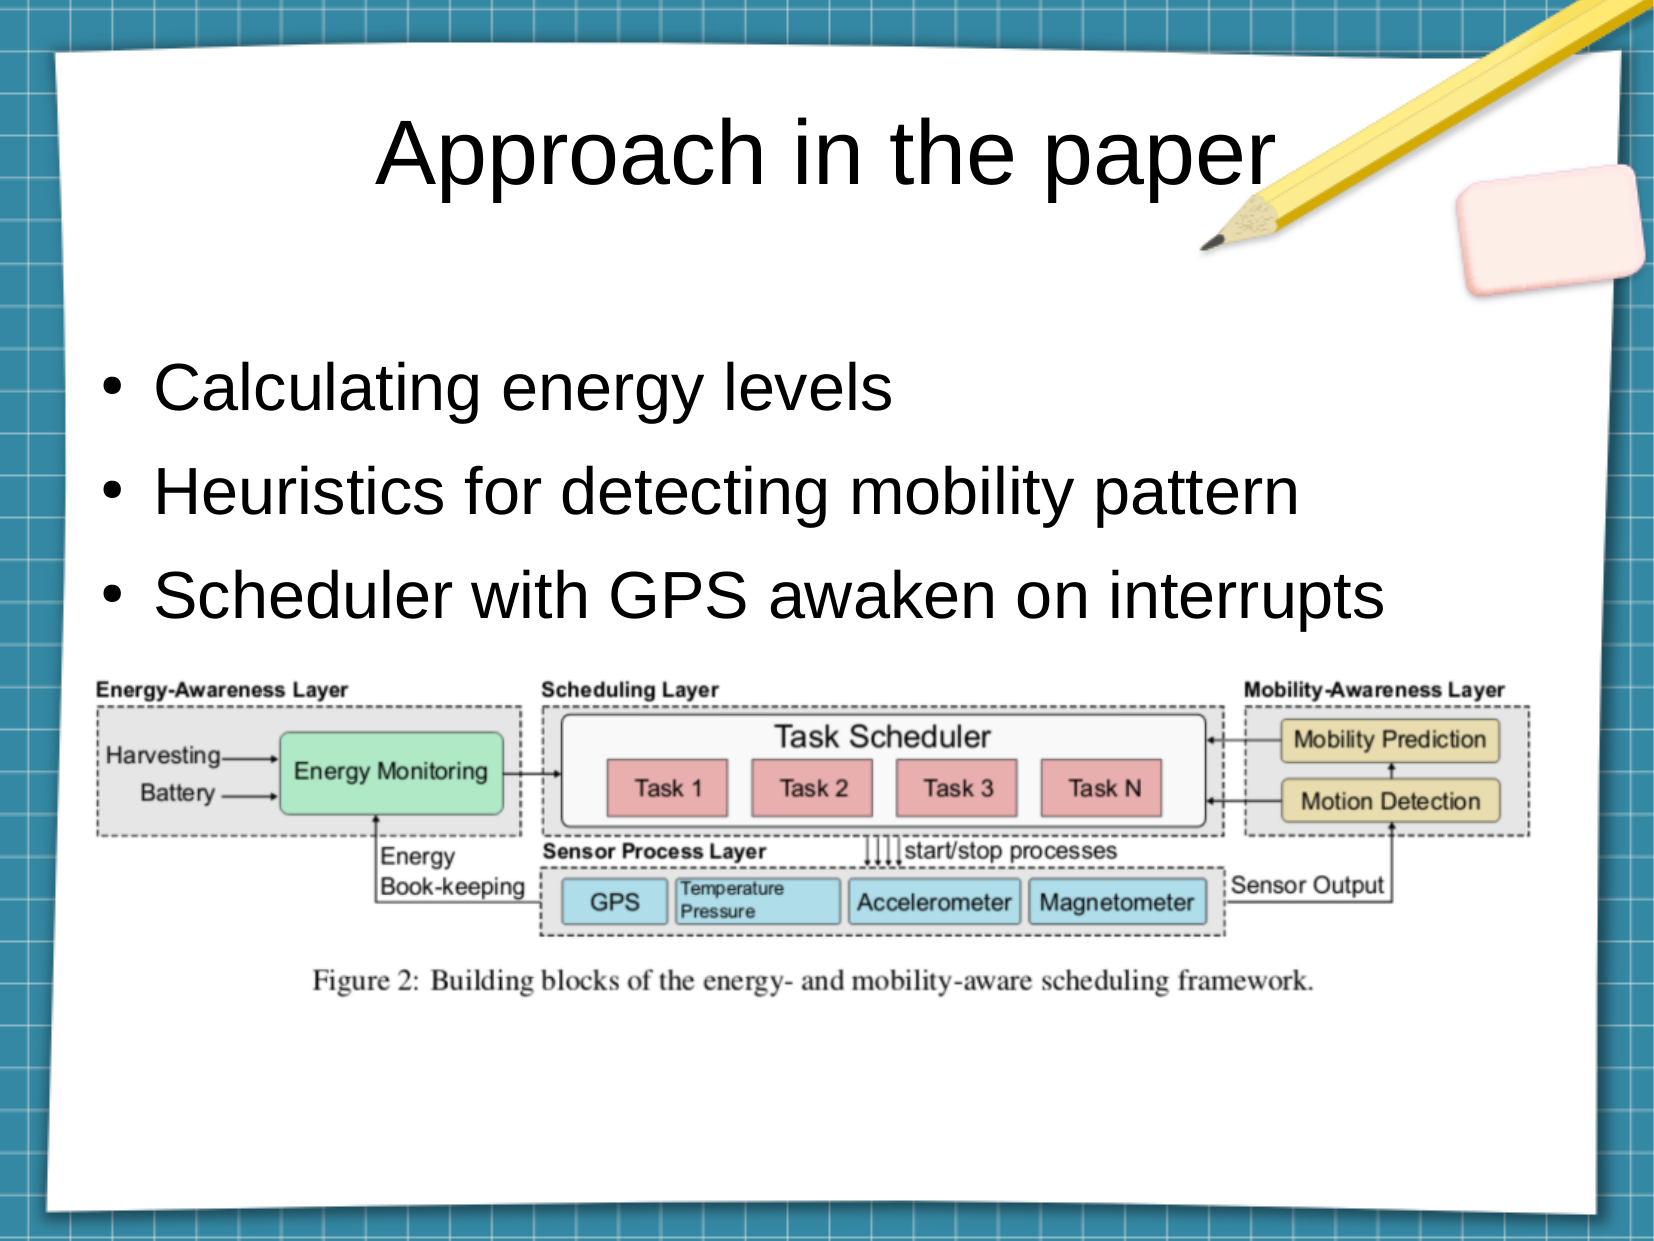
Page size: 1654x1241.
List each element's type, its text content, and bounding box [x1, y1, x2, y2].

list Calculating energy levels Heuristics for detecting mobility pattern Scheduler with GPS awaken on interrupts [82, 290, 1571, 634]
picture [0, 0, 1654, 1241]
title Approach in the paper [82, 49, 1571, 257]
